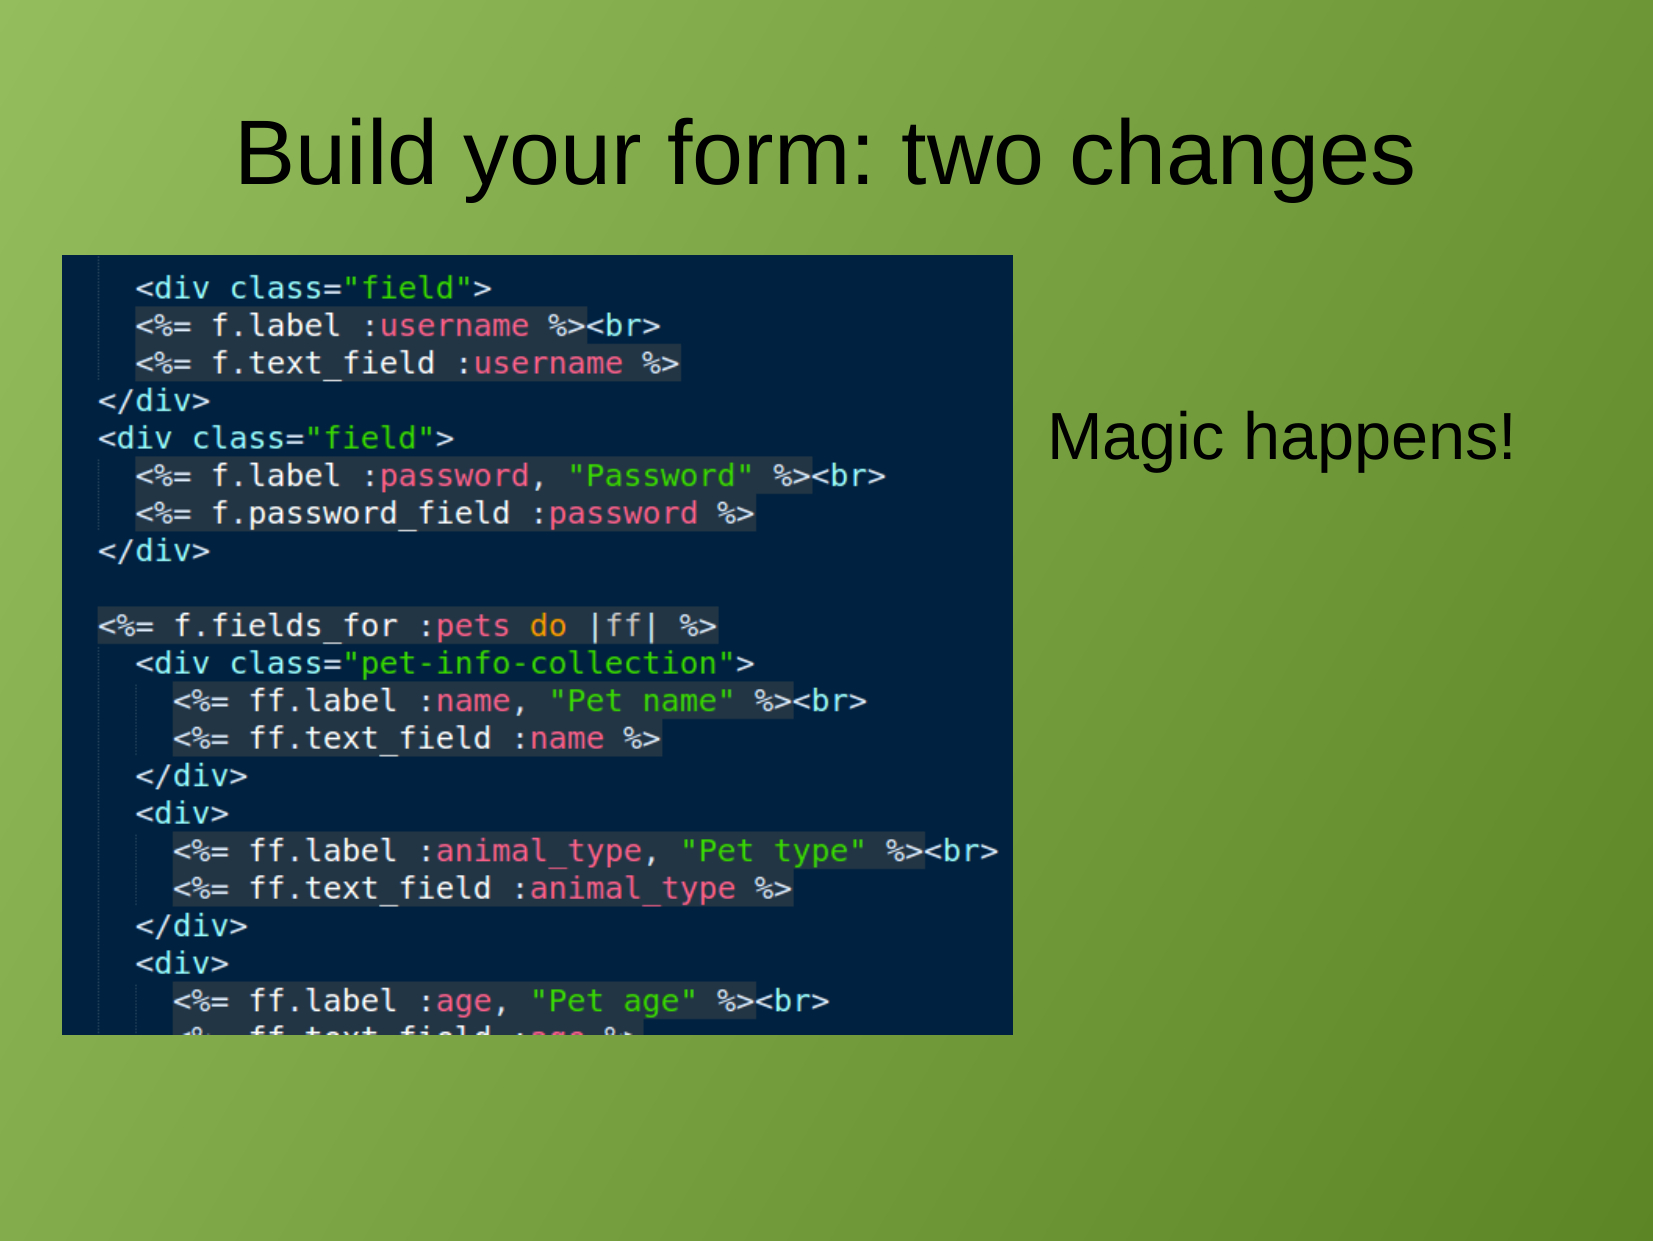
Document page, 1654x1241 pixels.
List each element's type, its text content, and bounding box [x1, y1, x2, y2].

picture [62, 255, 1013, 1036]
title Build your form: two changes [82, 49, 1571, 257]
title Magic happens! [1035, 332, 1531, 541]
